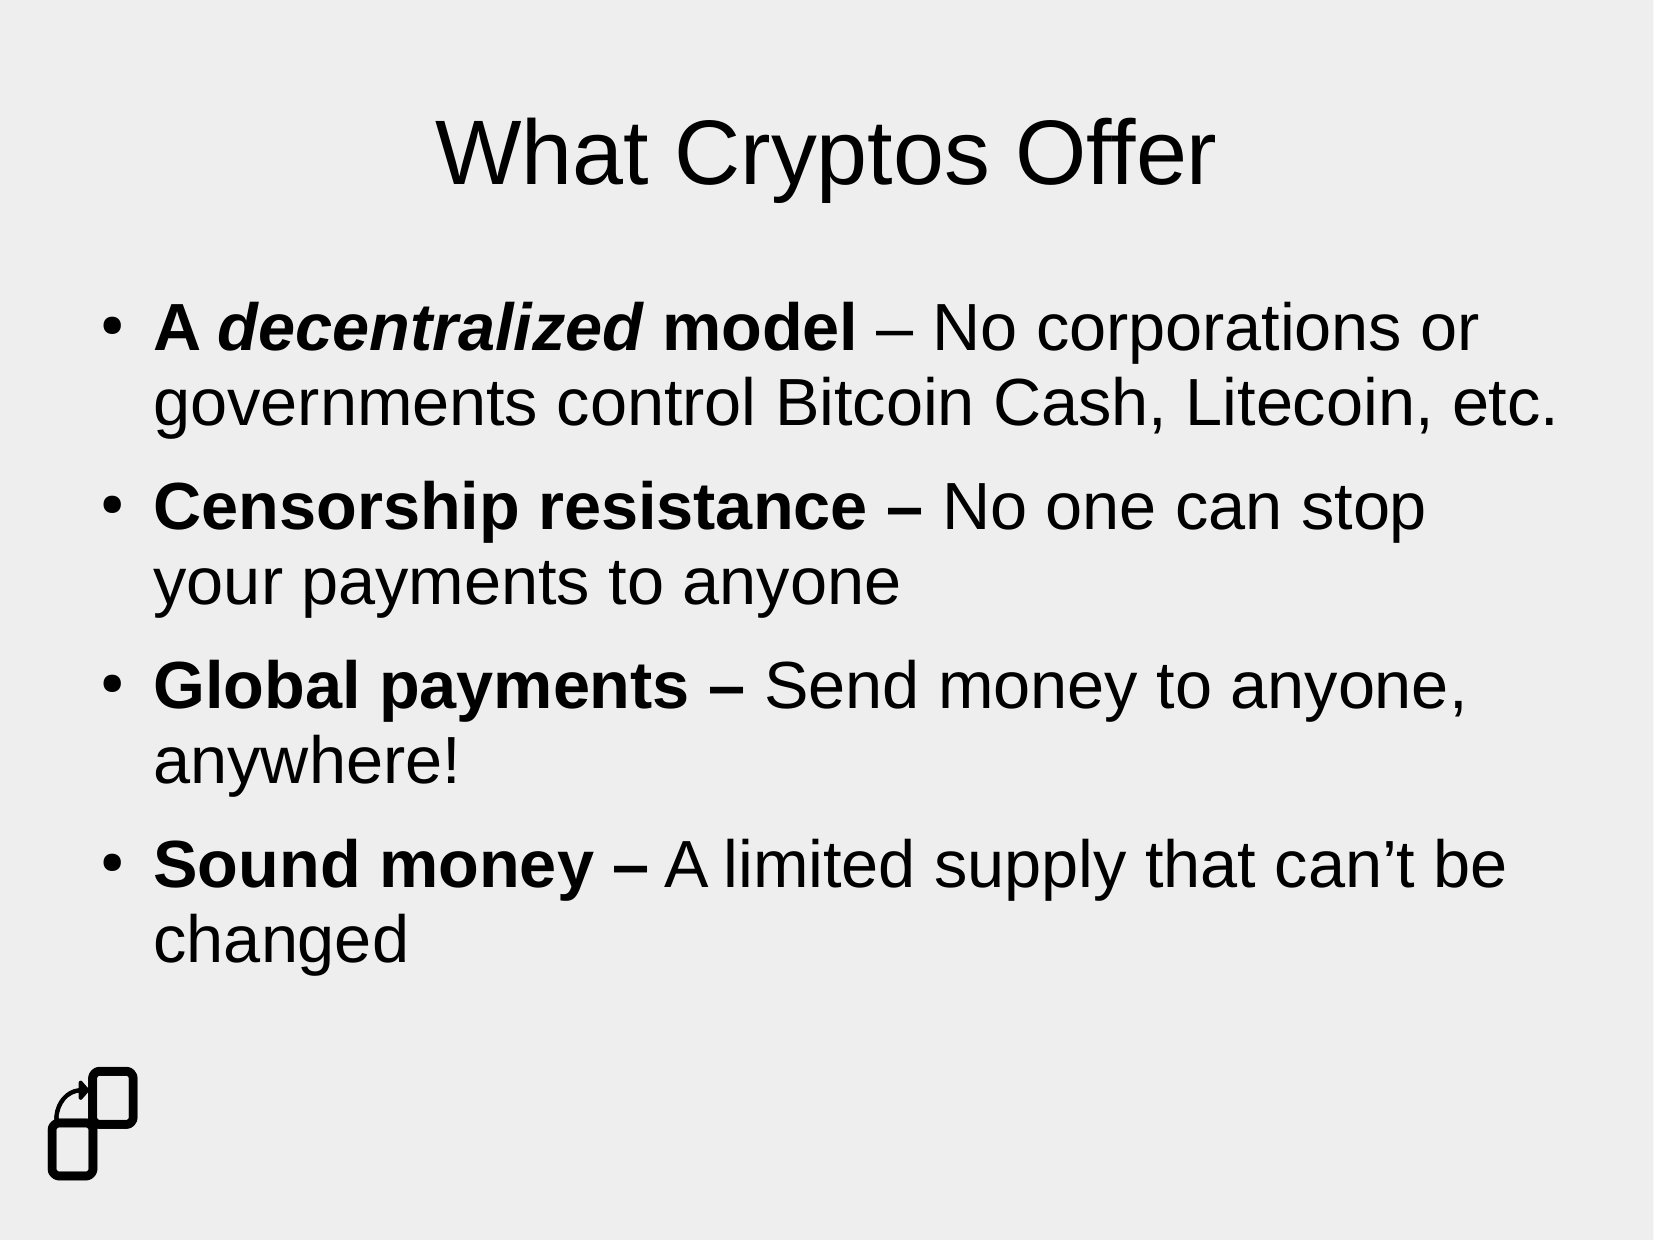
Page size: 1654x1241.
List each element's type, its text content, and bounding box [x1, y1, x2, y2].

picture [30, 1062, 153, 1186]
list A decentralized model – No corporations or governments control Bitcoin Cash, Litecoin, etc. Censorship resistance – No one can stop your payments to anyone Global payments – Send money to anyone, anywhere! Sound money – A limited supply that can’t be changed [82, 290, 1571, 1010]
title What Cryptos Offer [82, 49, 1571, 257]
